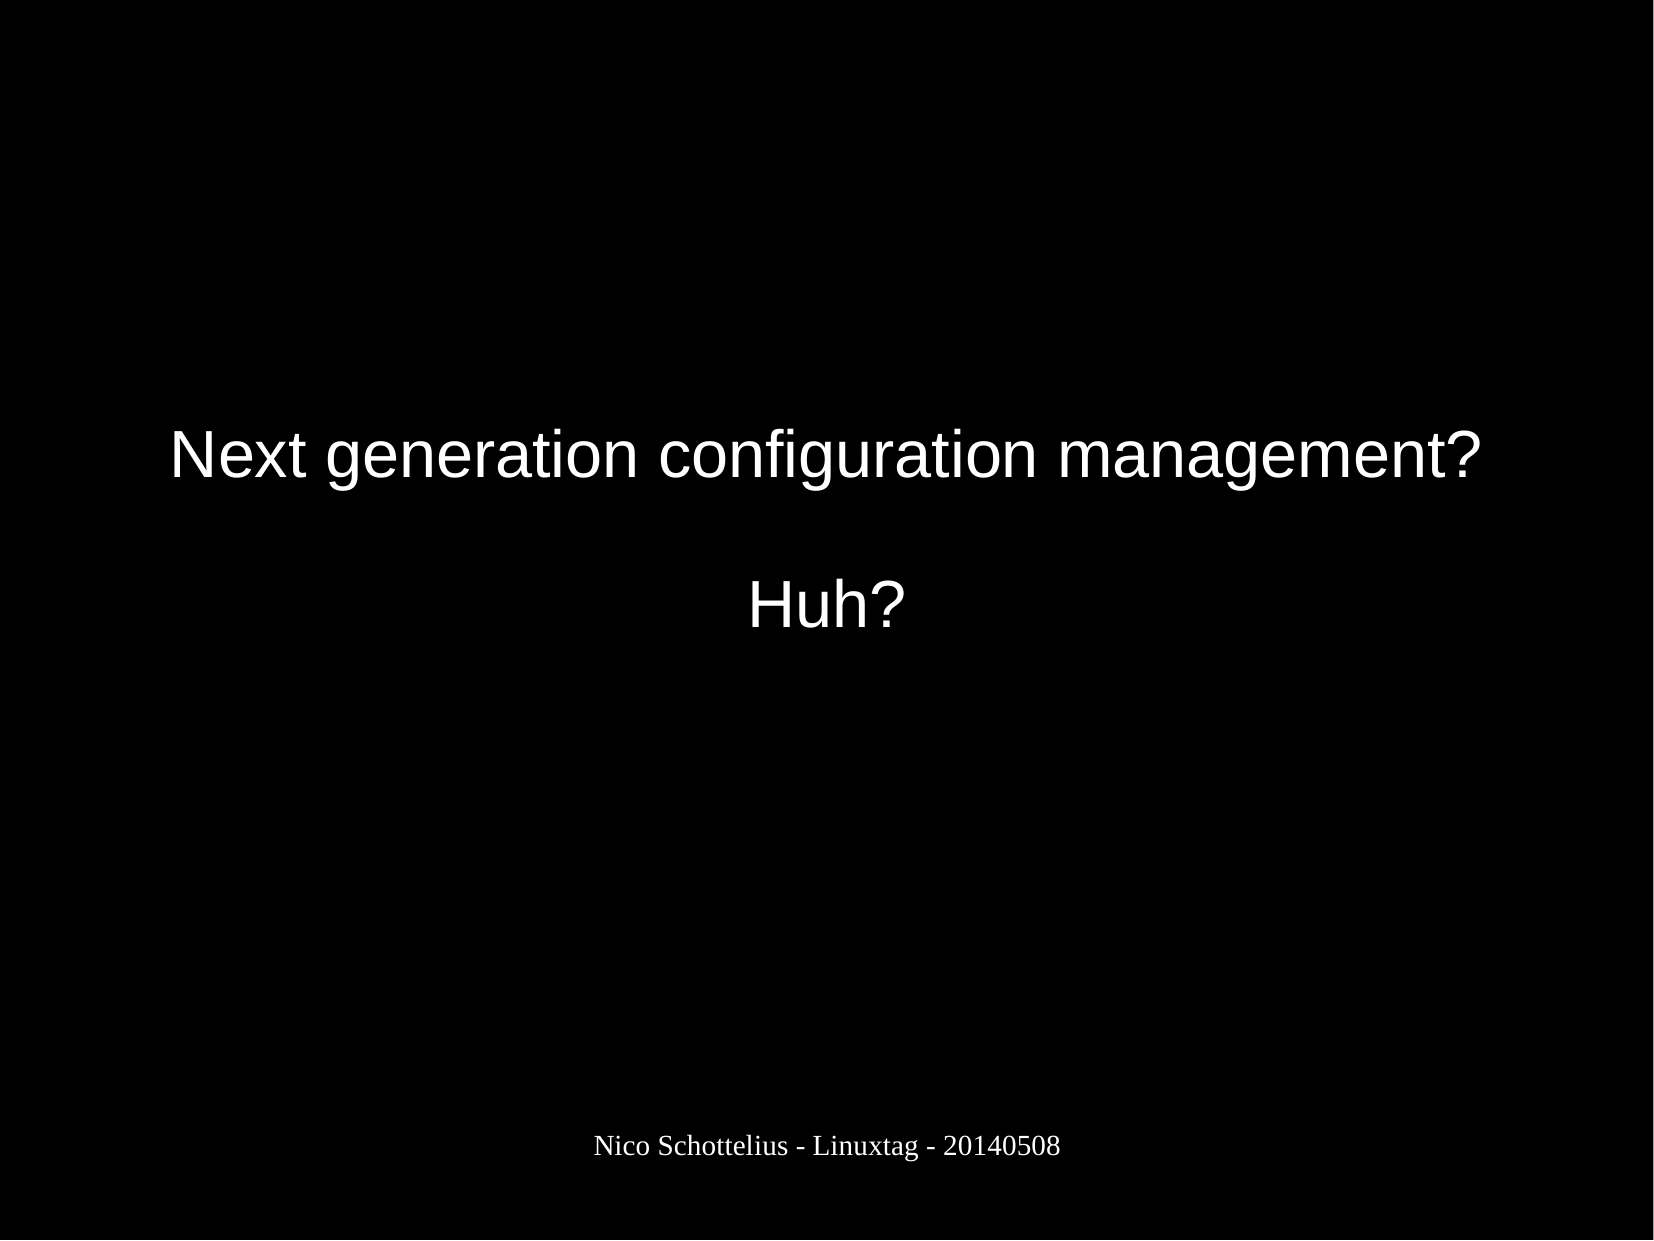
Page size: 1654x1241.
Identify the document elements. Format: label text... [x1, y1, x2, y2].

subtitle Next generation configuration management? Huh? [82, 49, 1571, 1010]
